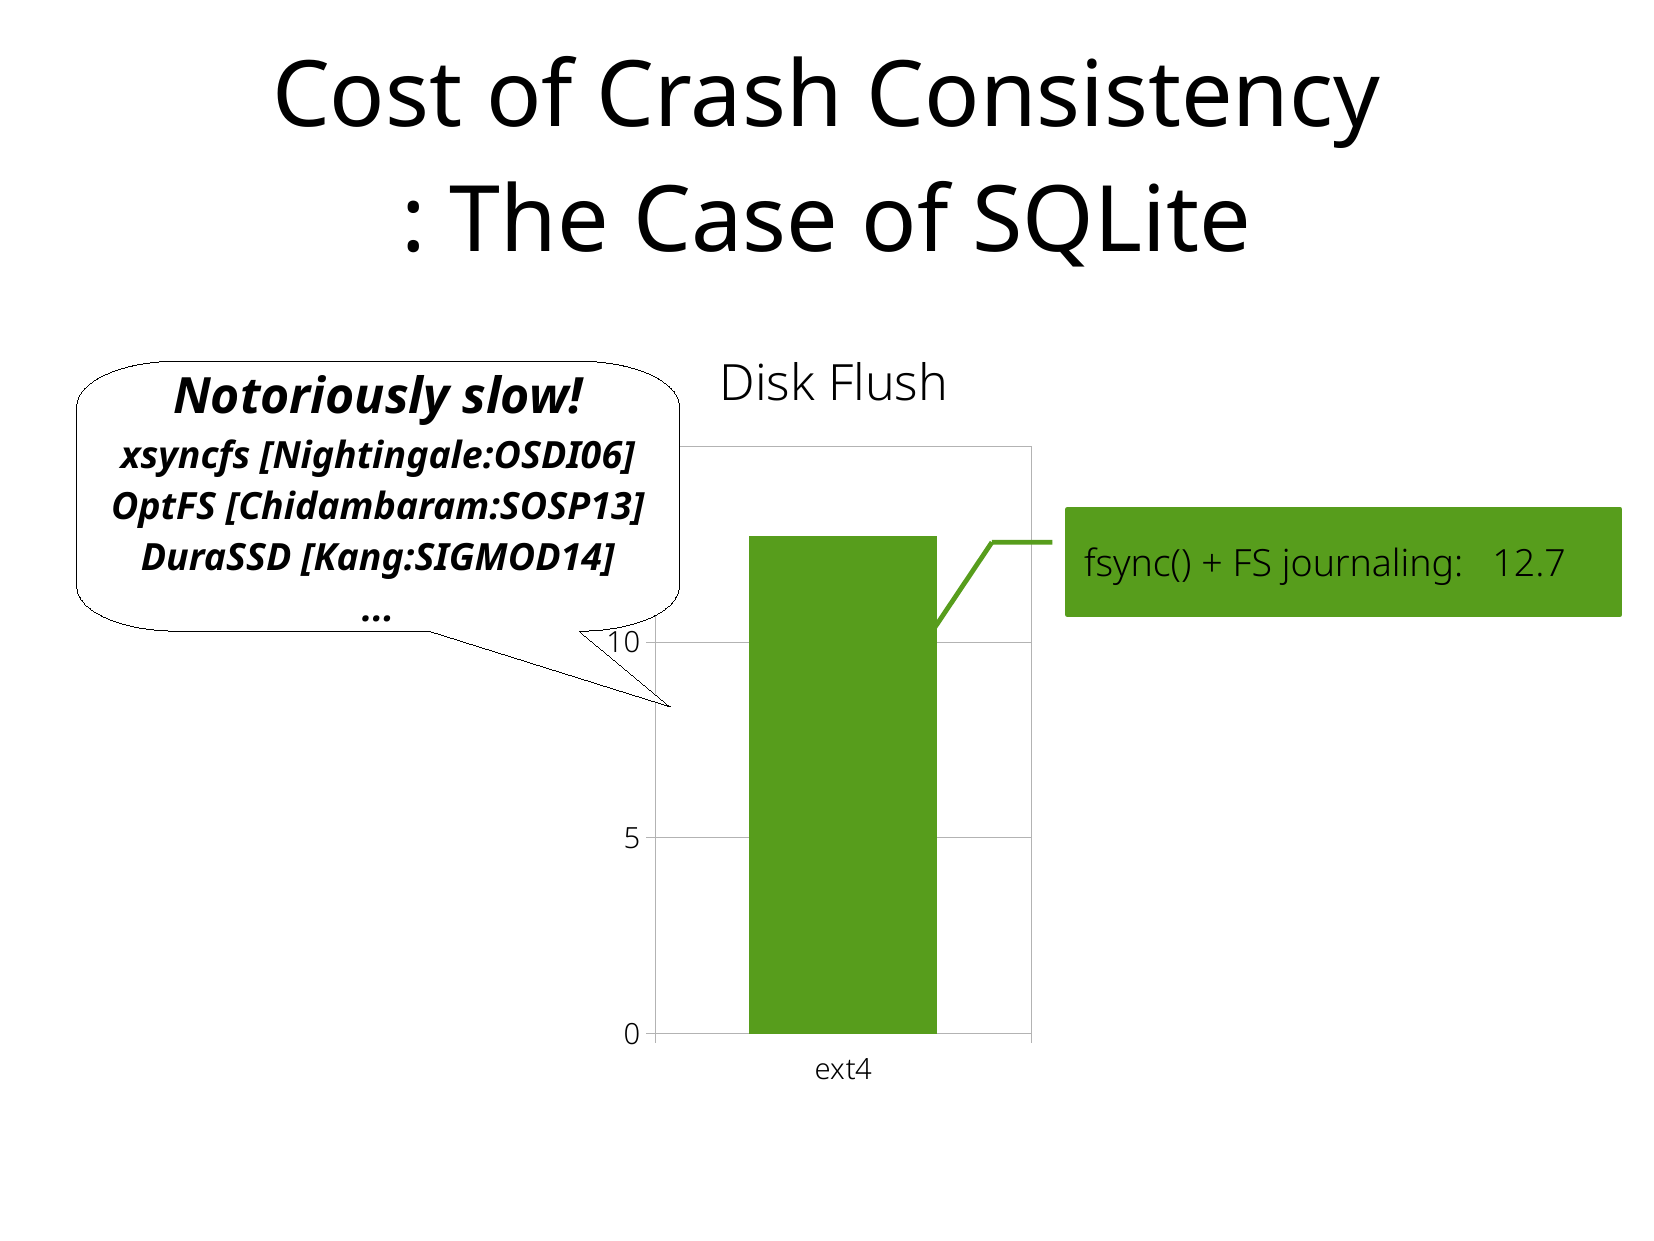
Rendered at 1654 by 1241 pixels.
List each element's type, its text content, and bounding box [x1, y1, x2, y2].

chart [597, 411, 1041, 1104]
text_box Notoriously slow! xsyncfs [Nightingale:OSDI06] OptFS [Chidambaram:SOSP13] DuraSSD [Kang:SIGMOD14] ... [76, 361, 680, 707]
text_box fsync() + FS journaling: 12.7 [1067, 509, 1620, 615]
title Cost of Crash Consistency : The Case of SQLite [82, 27, 1571, 279]
text_box Disk Flush [705, 339, 983, 423]
